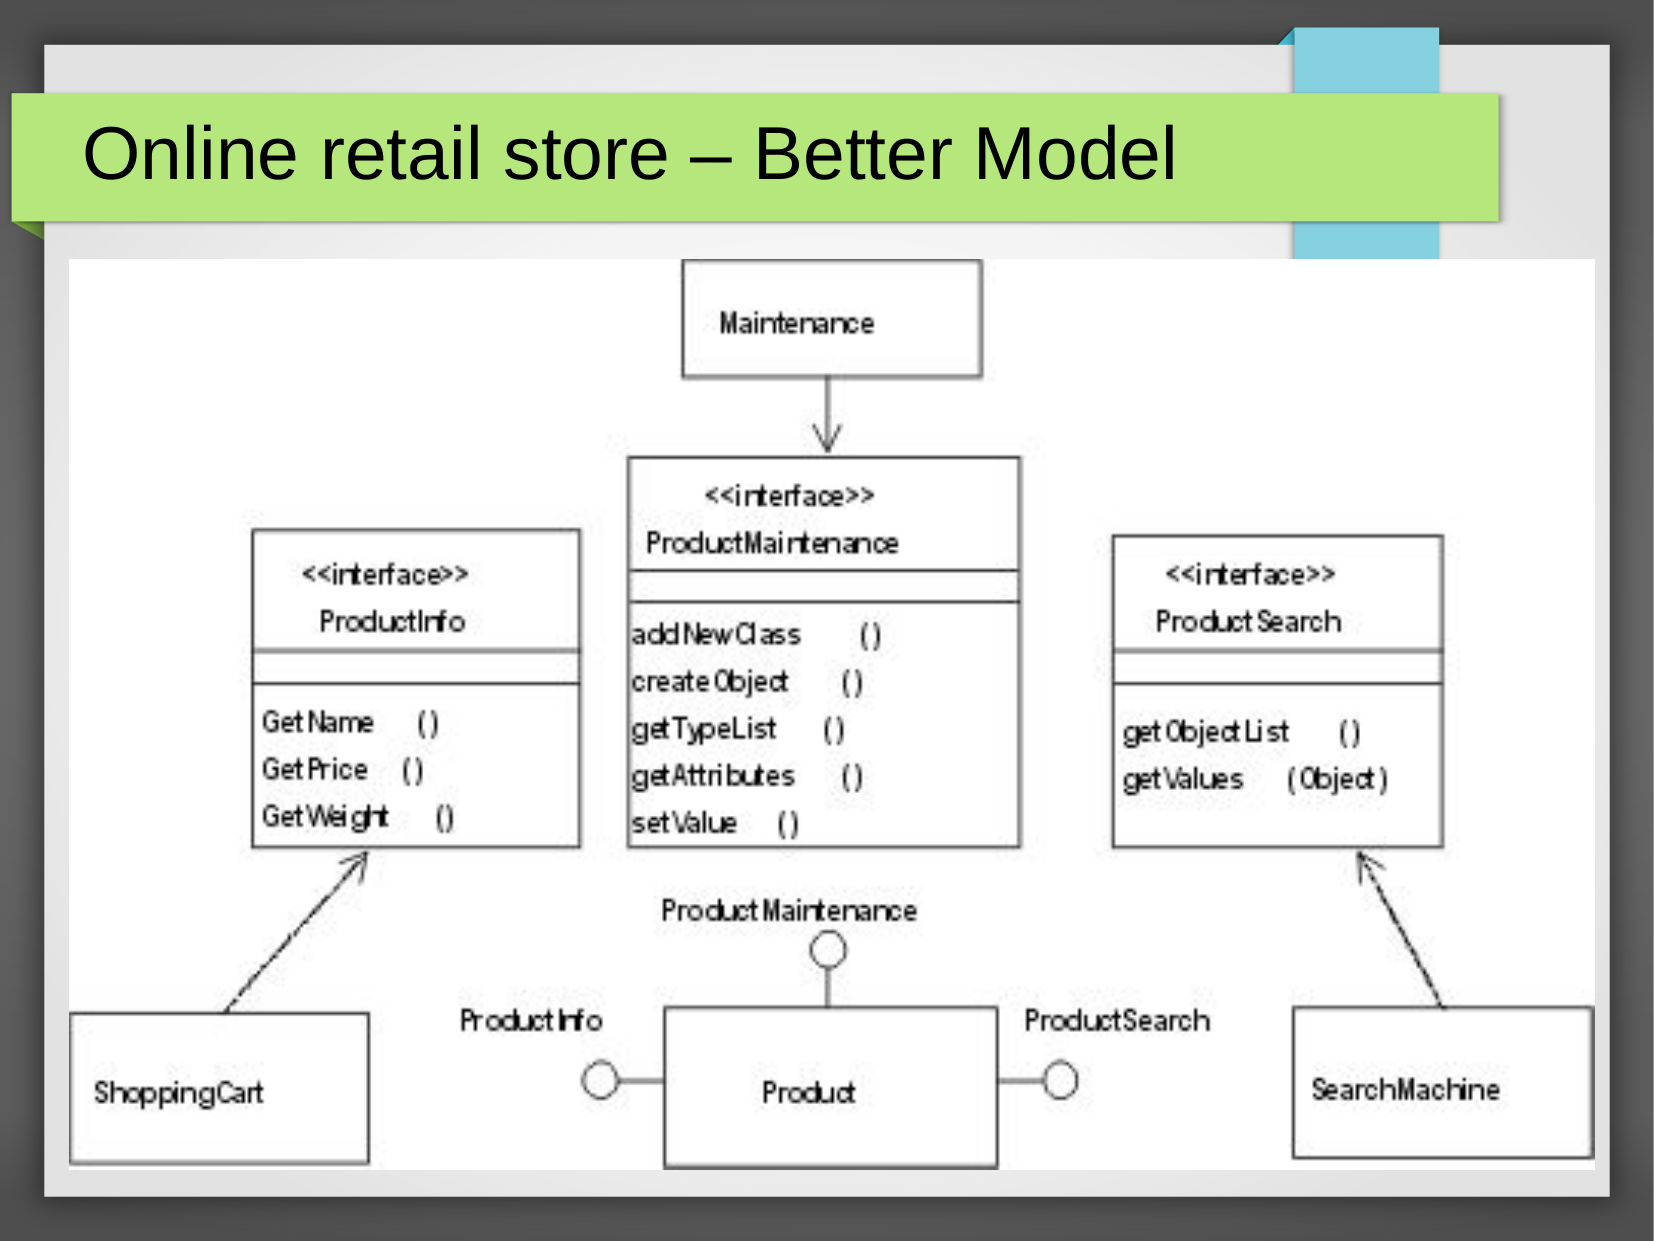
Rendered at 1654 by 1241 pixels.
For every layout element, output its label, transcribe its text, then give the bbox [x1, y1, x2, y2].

picture [0, 0, 1654, 1241]
title Online retail store – Better Model [82, 94, 1264, 213]
